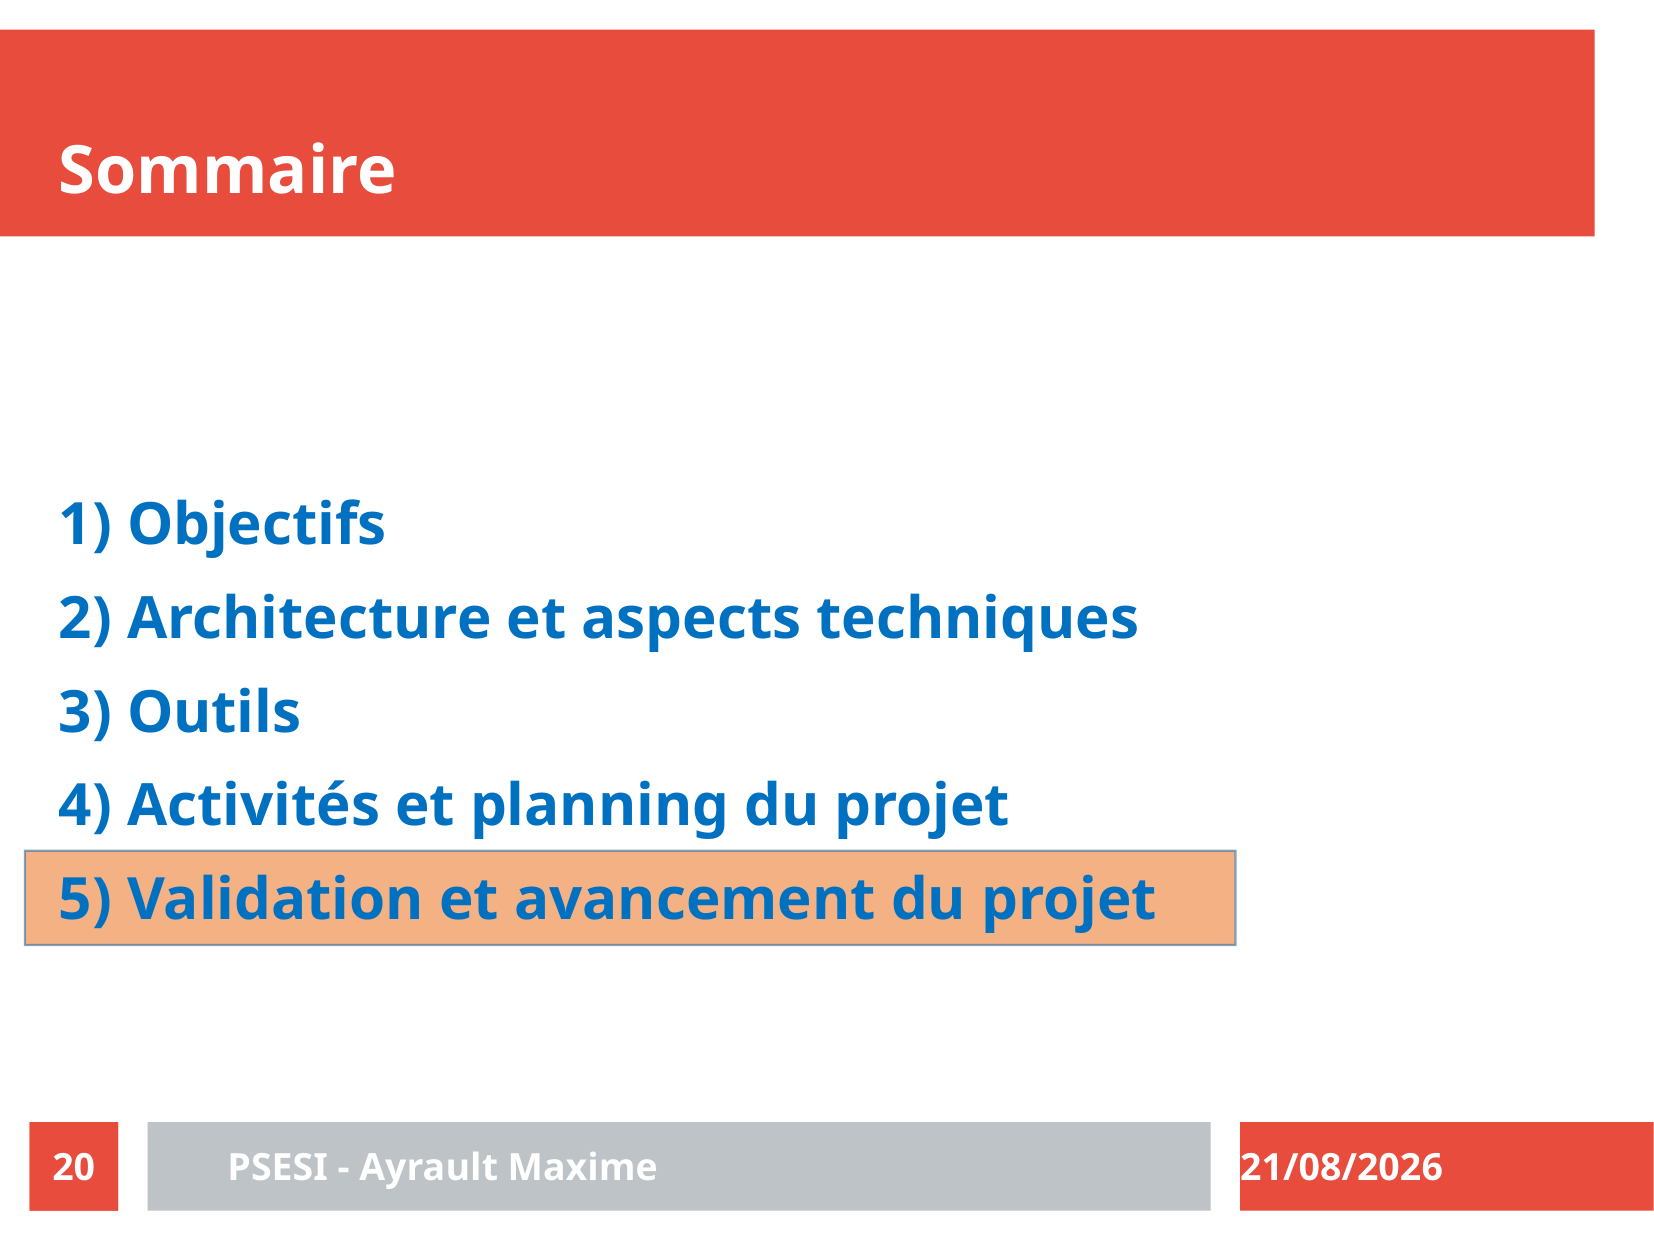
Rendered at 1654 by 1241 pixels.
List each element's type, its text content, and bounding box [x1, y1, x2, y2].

text_box PSESI - Ayrault Maxime [177, 1122, 709, 1211]
title Sommaire [59, 59, 1595, 207]
text_box [29, 1122, 119, 1211]
text_box 2017/3/6 [1240, 1122, 1625, 1211]
text_box [25, 851, 59, 945]
list 1) Objectifs 2) Architecture et aspects techniques 3) Outils 4) Activités et planning du projet 5) Validation et avancement du projet [59, 324, 1565, 1093]
